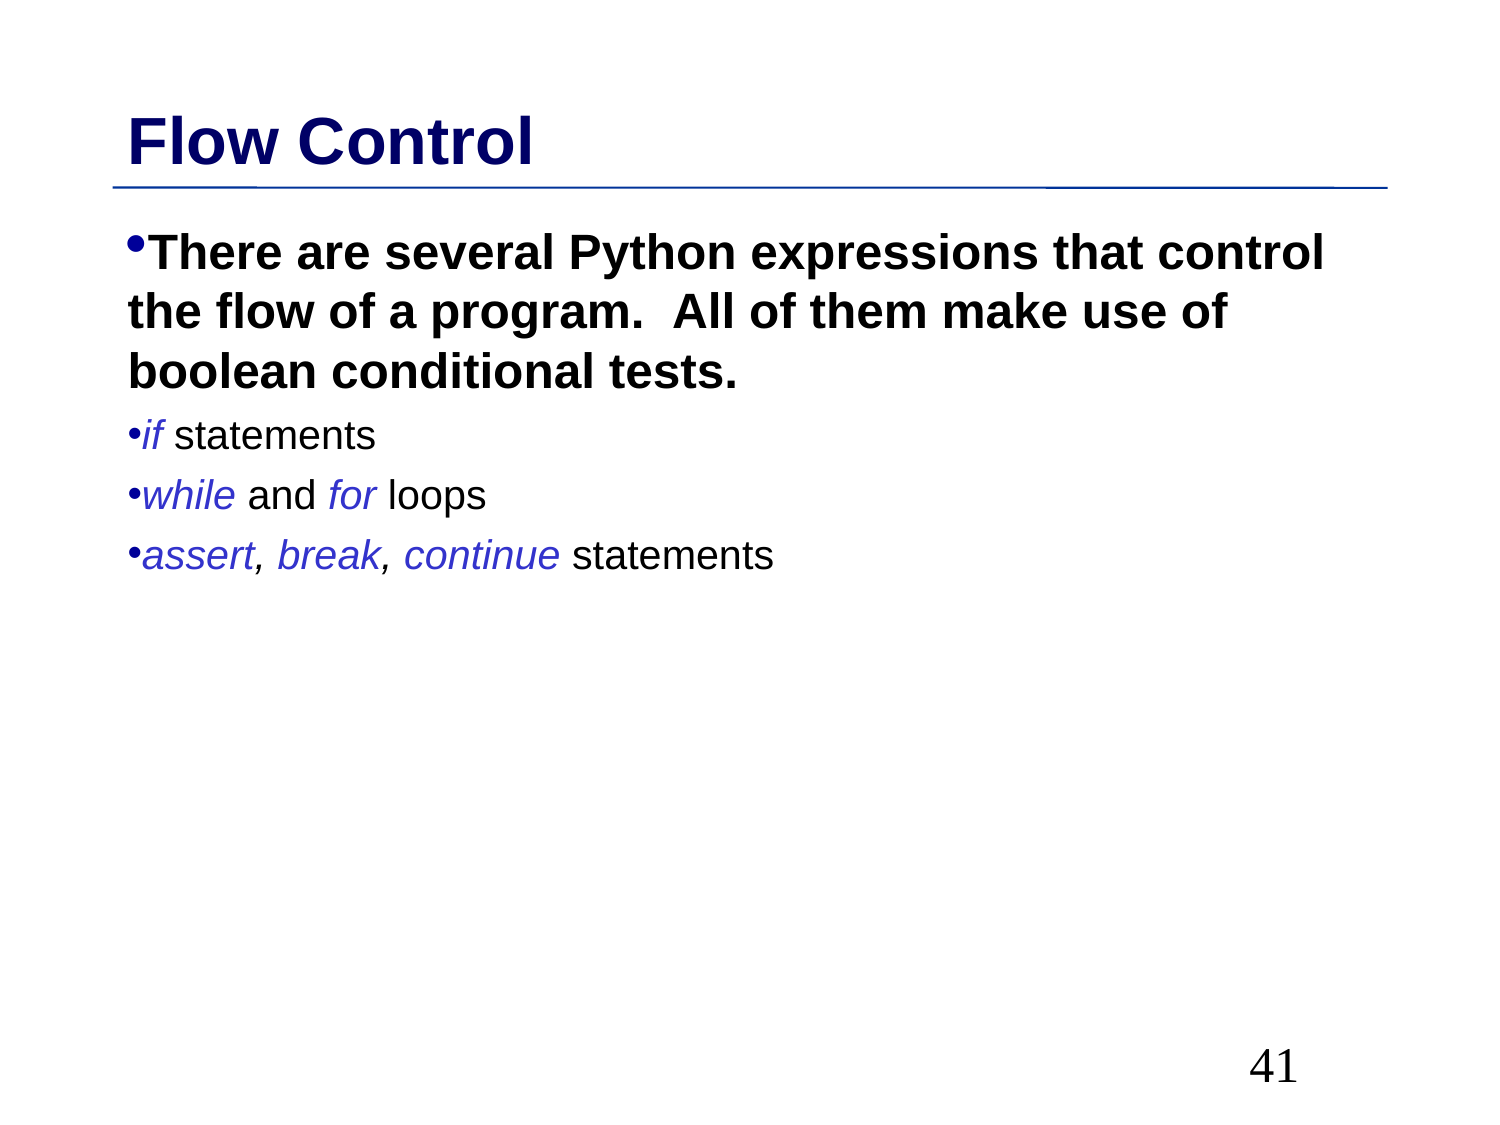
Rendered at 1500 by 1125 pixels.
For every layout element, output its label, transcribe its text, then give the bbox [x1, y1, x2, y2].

list There are several Python expressions that control the flow of a program. All of them make use of boolean conditional tests. if statements while and for loops assert, break, continue statements [112, 212, 1388, 589]
title Flow Control [112, 89, 1388, 185]
text_box <number> [1074, 994, 1387, 1125]
